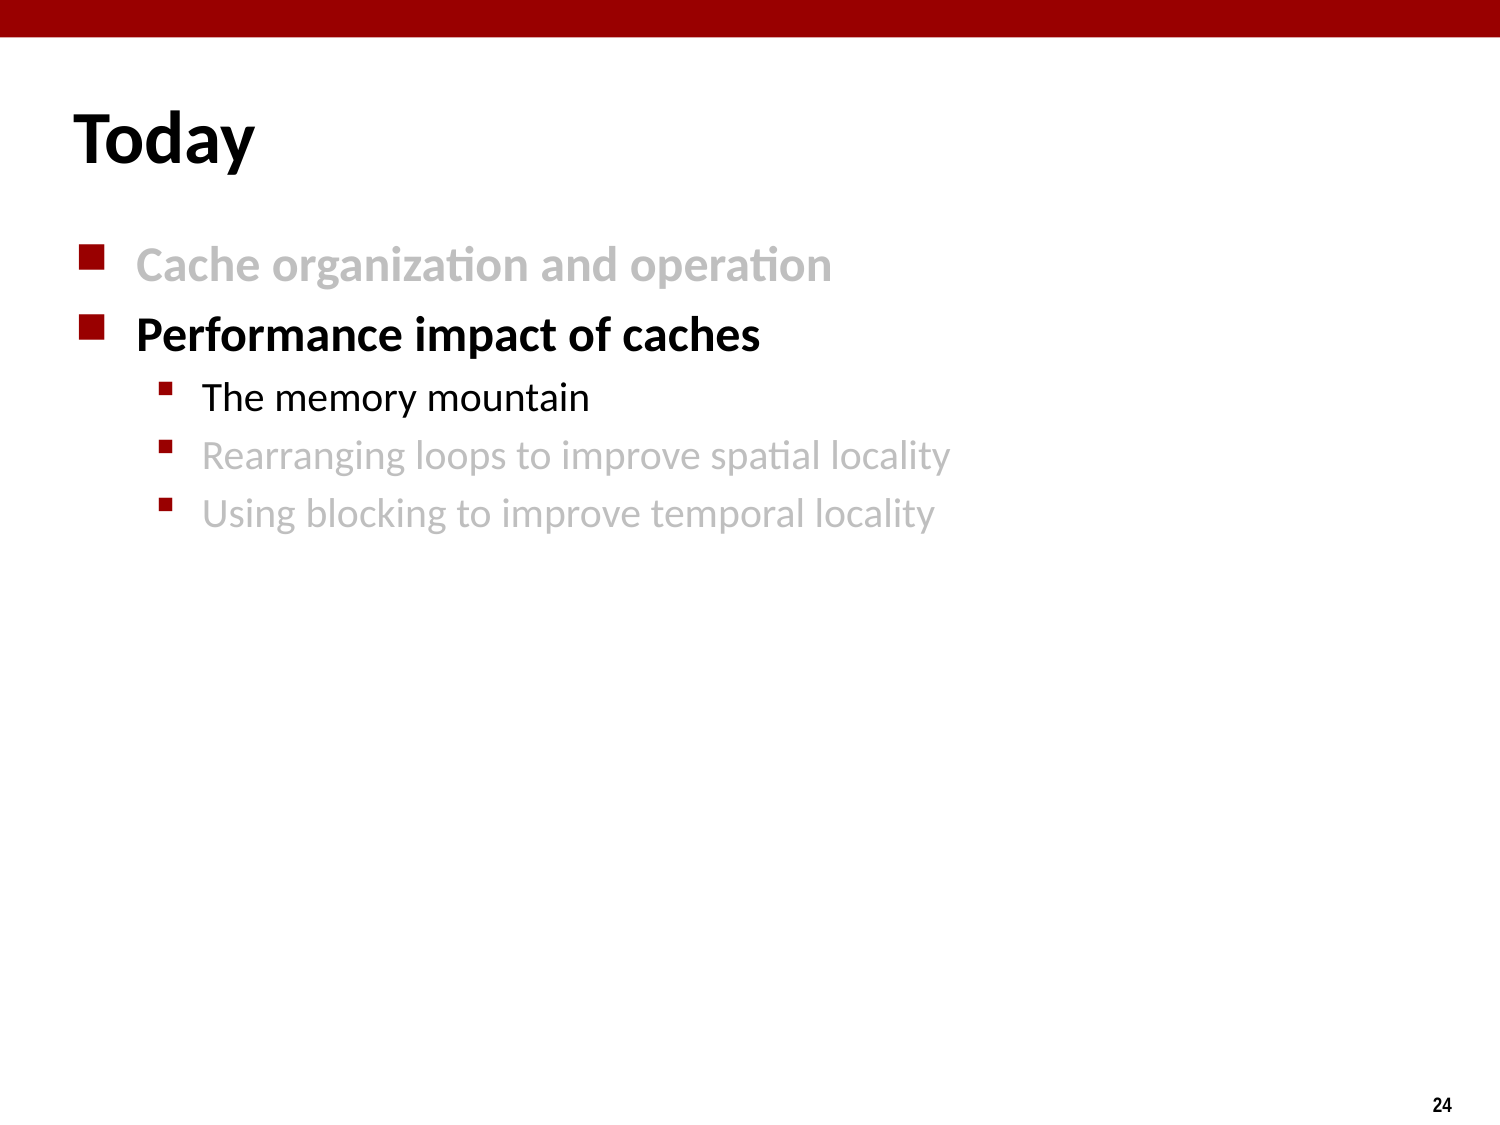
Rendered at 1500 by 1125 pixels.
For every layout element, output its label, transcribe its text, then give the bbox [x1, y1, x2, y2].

title Today [58, 71, 1304, 197]
list Cache organization and operation Performance impact of caches The memory mountain Rearranging loops to improve spatial locality Using blocking to improve temporal locality [65, 223, 1361, 1040]
